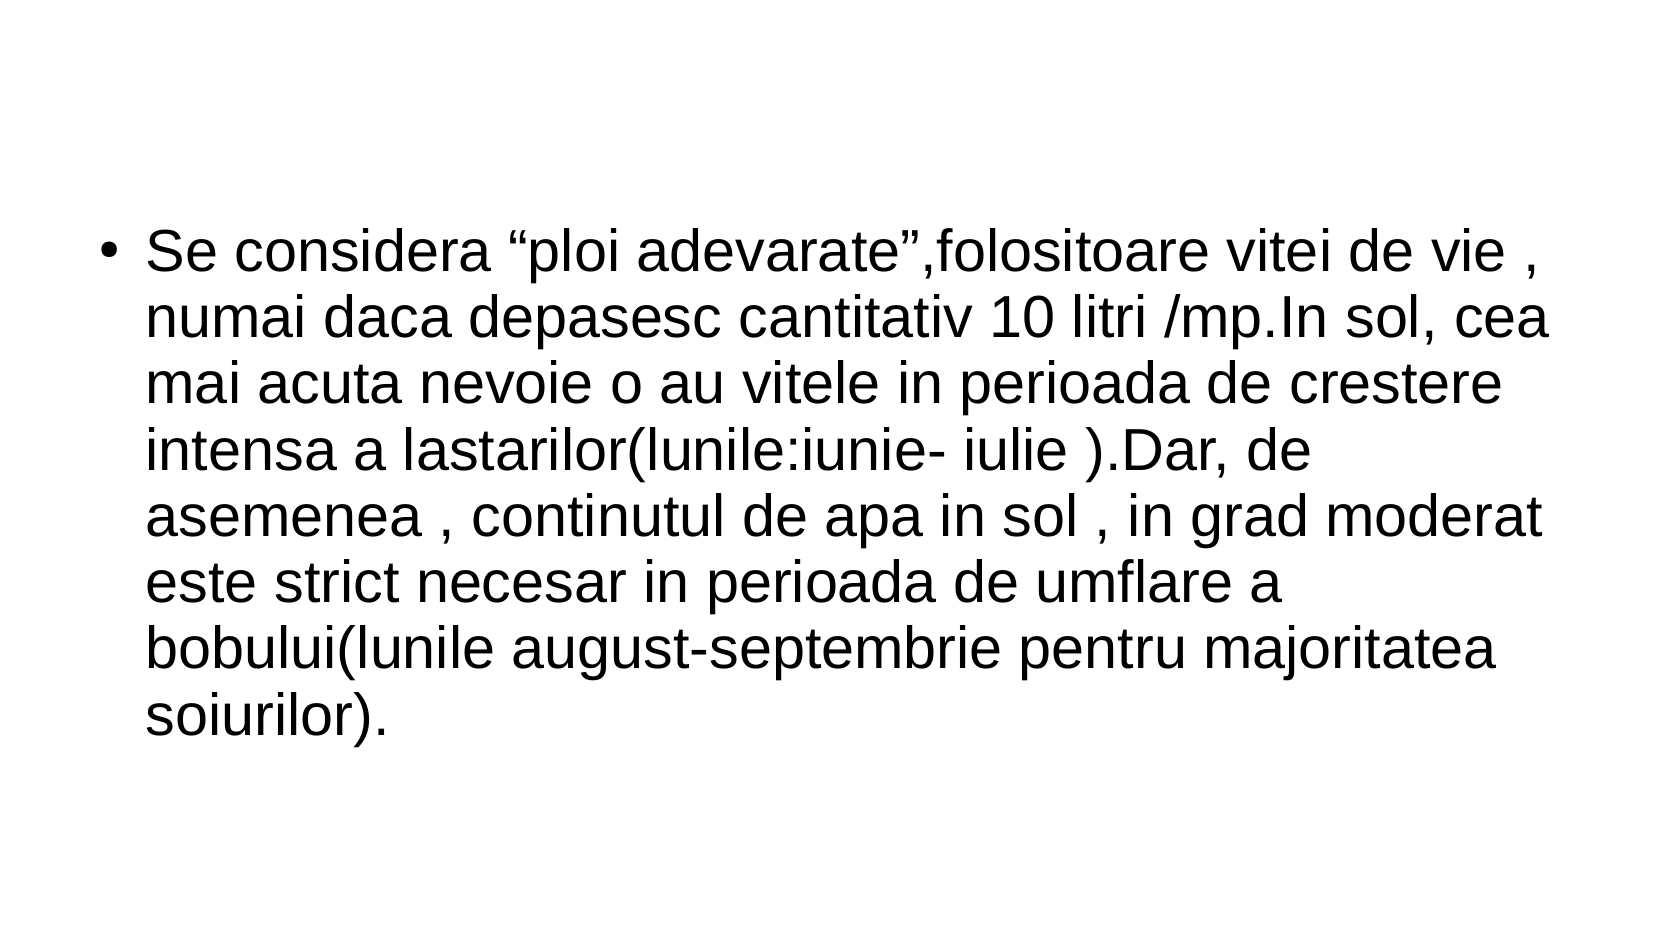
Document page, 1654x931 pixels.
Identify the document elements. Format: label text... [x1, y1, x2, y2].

list Se considera “ploi adevarate”,folositoare vitei de vie , numai daca depasesc cantitativ 10 litri /mp.In sol, cea mai acuta nevoie o au vitele in perioada de crestere intensa a lastarilor(lunile:iunie- iulie ).Dar, de asemenea , continutul de apa in sol , in grad moderat este strict necesar in perioada de umflare a bobului(lunile august-septembrie pentru majoritatea soiurilor). [82, 217, 1571, 758]
